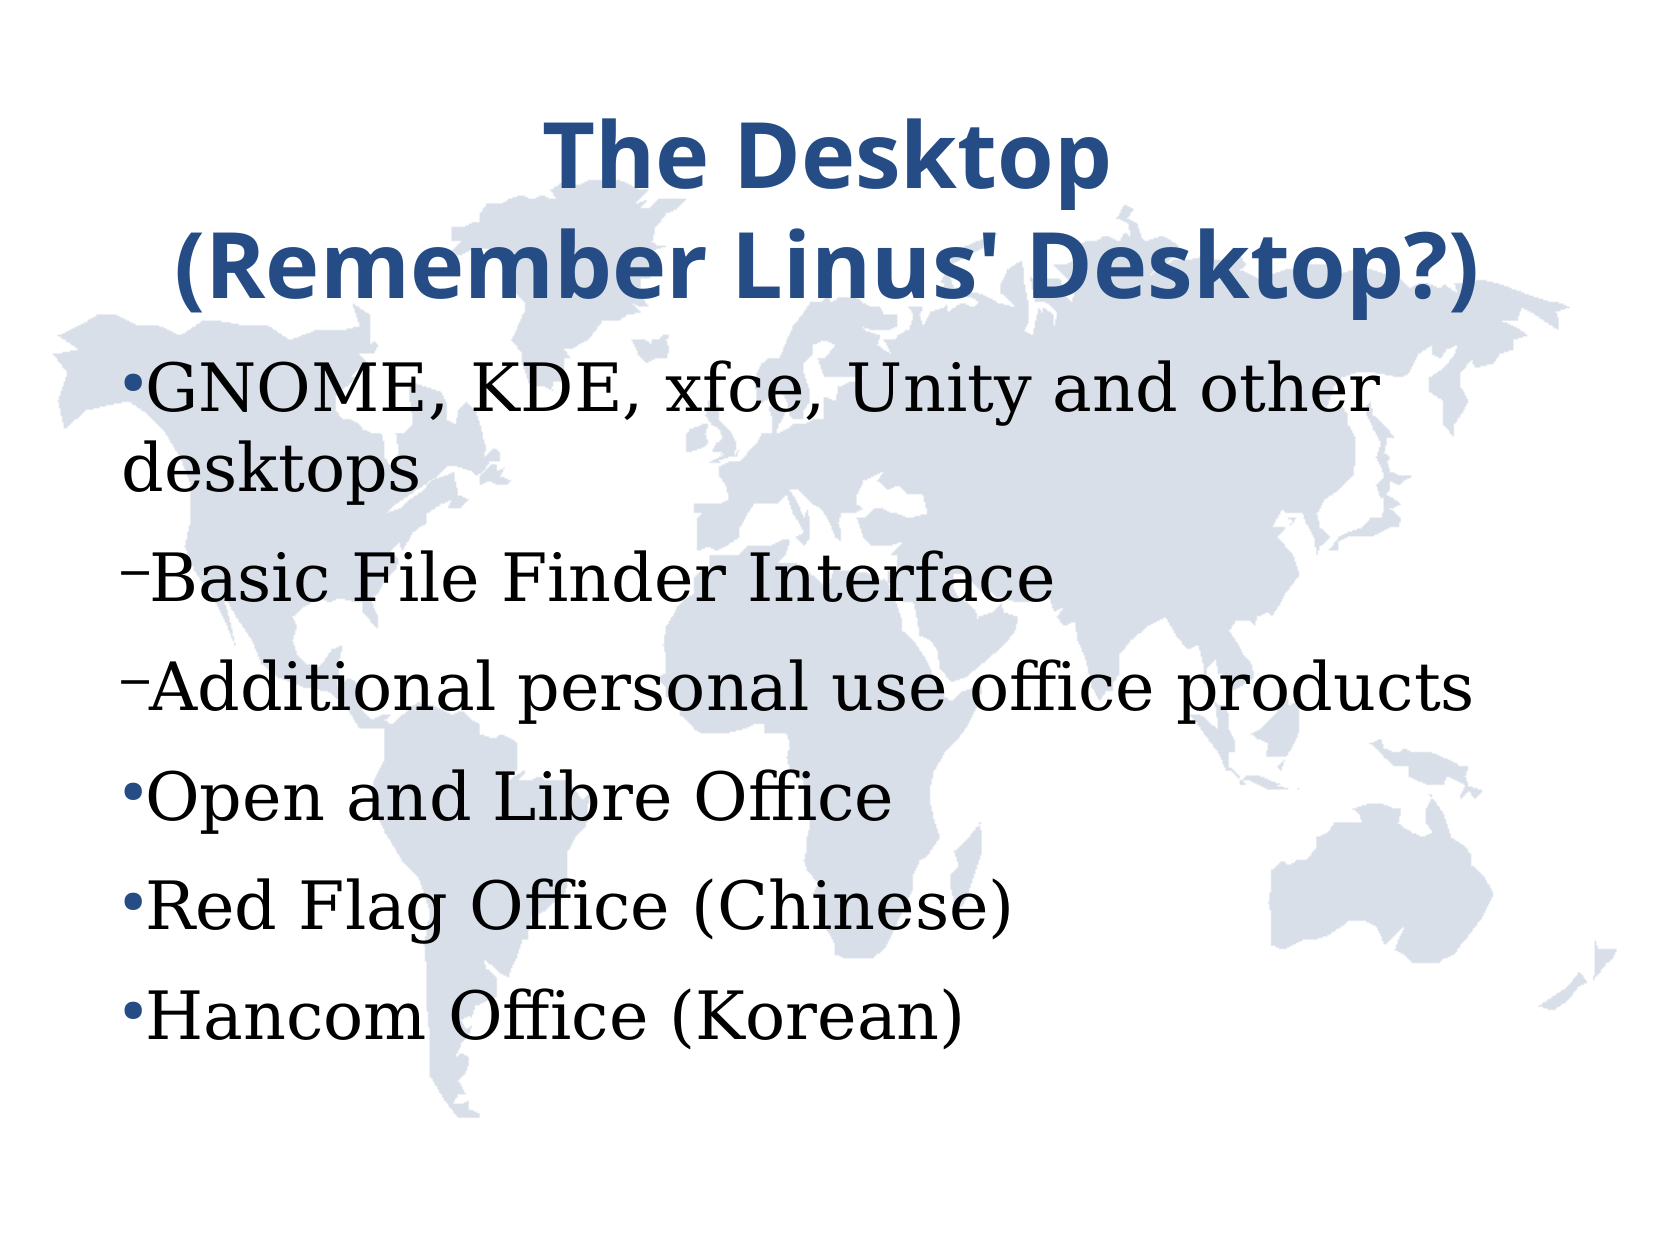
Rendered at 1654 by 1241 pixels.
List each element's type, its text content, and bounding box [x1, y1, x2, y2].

list GNOME, KDE, xfce, Unity and other desktops Basic File Finder Interface Additional personal use office products Open and Libre Office Red Flag Office (Chinese) Hancom Office (Korean) [121, 344, 1534, 1127]
title The Desktop (Remember Linus' Desktop?) [121, 96, 1534, 317]
